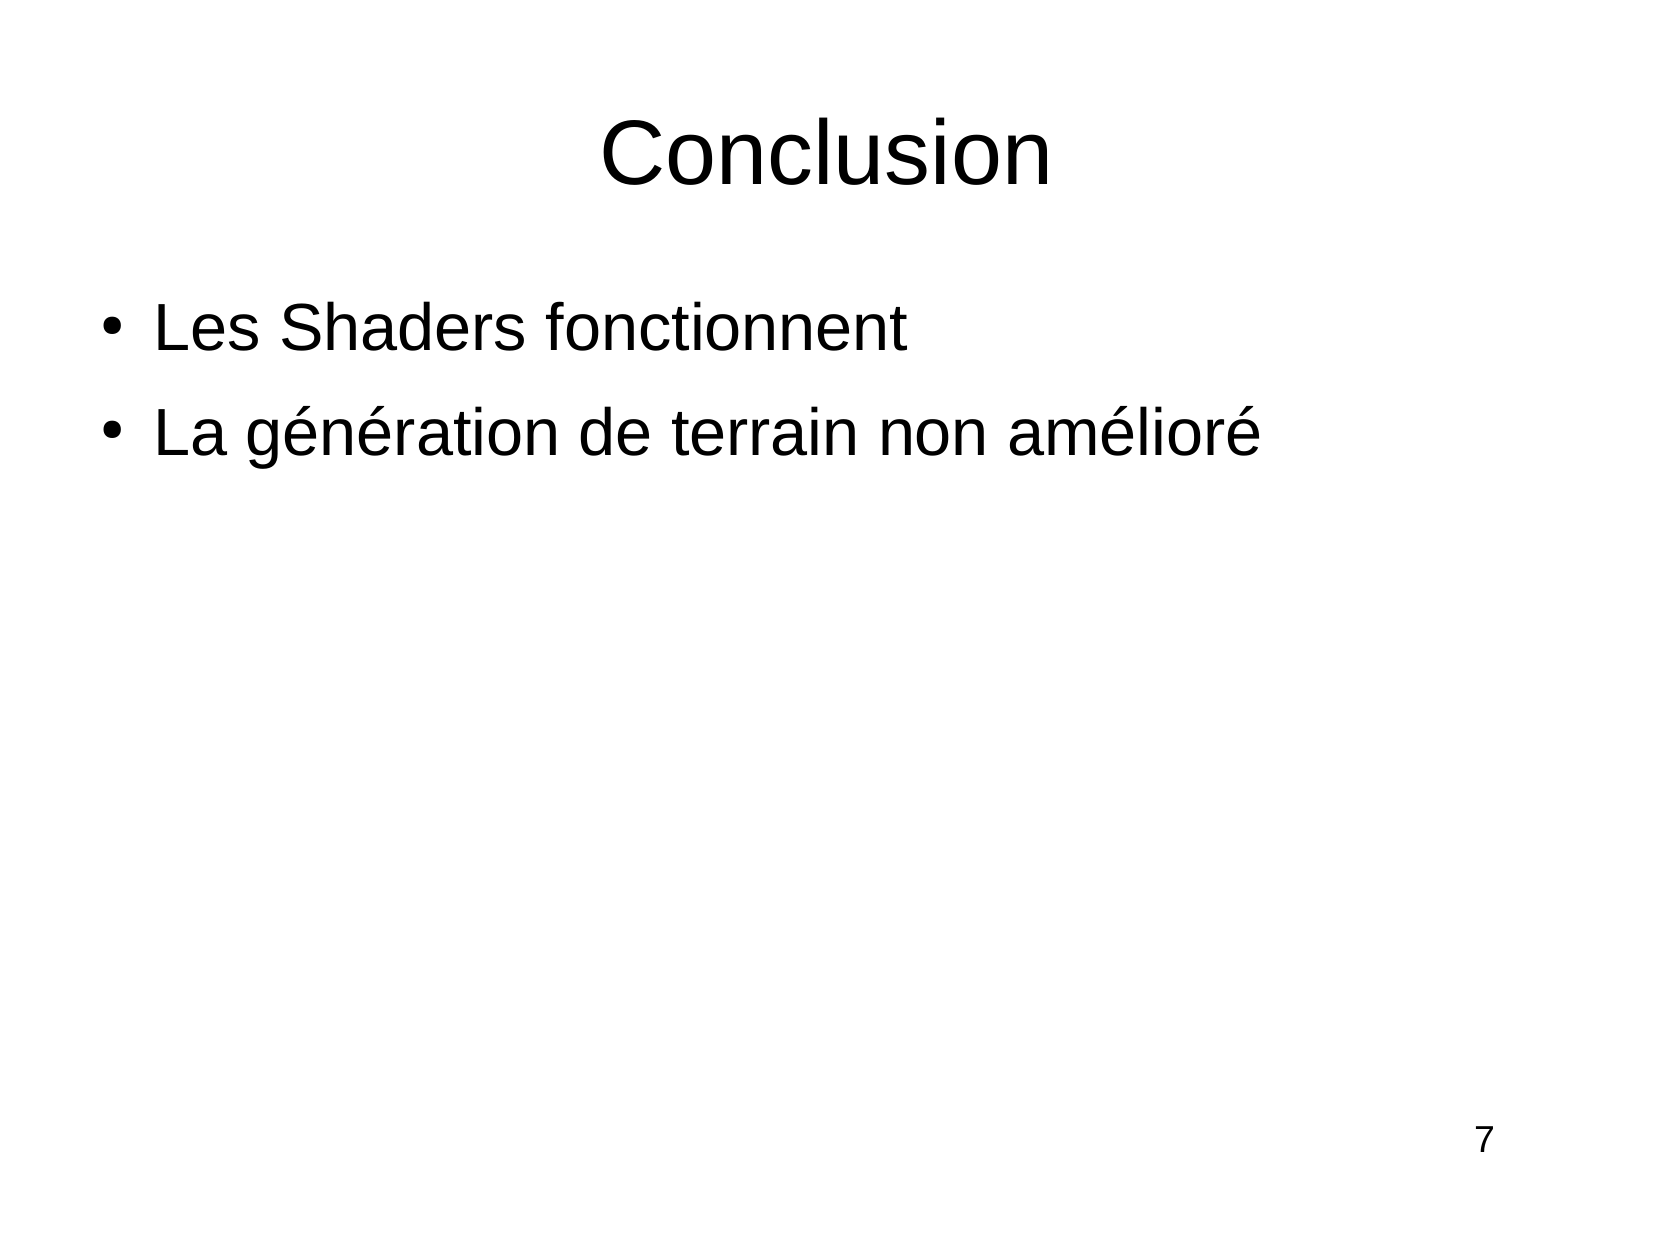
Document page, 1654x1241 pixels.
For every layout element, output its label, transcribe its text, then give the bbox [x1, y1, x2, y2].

list Les Shaders fonctionnent La génération de terrain non amélioré [82, 290, 1571, 1010]
text_box <numéro> [1459, 1111, 1654, 1182]
title Conclusion [82, 49, 1571, 257]
